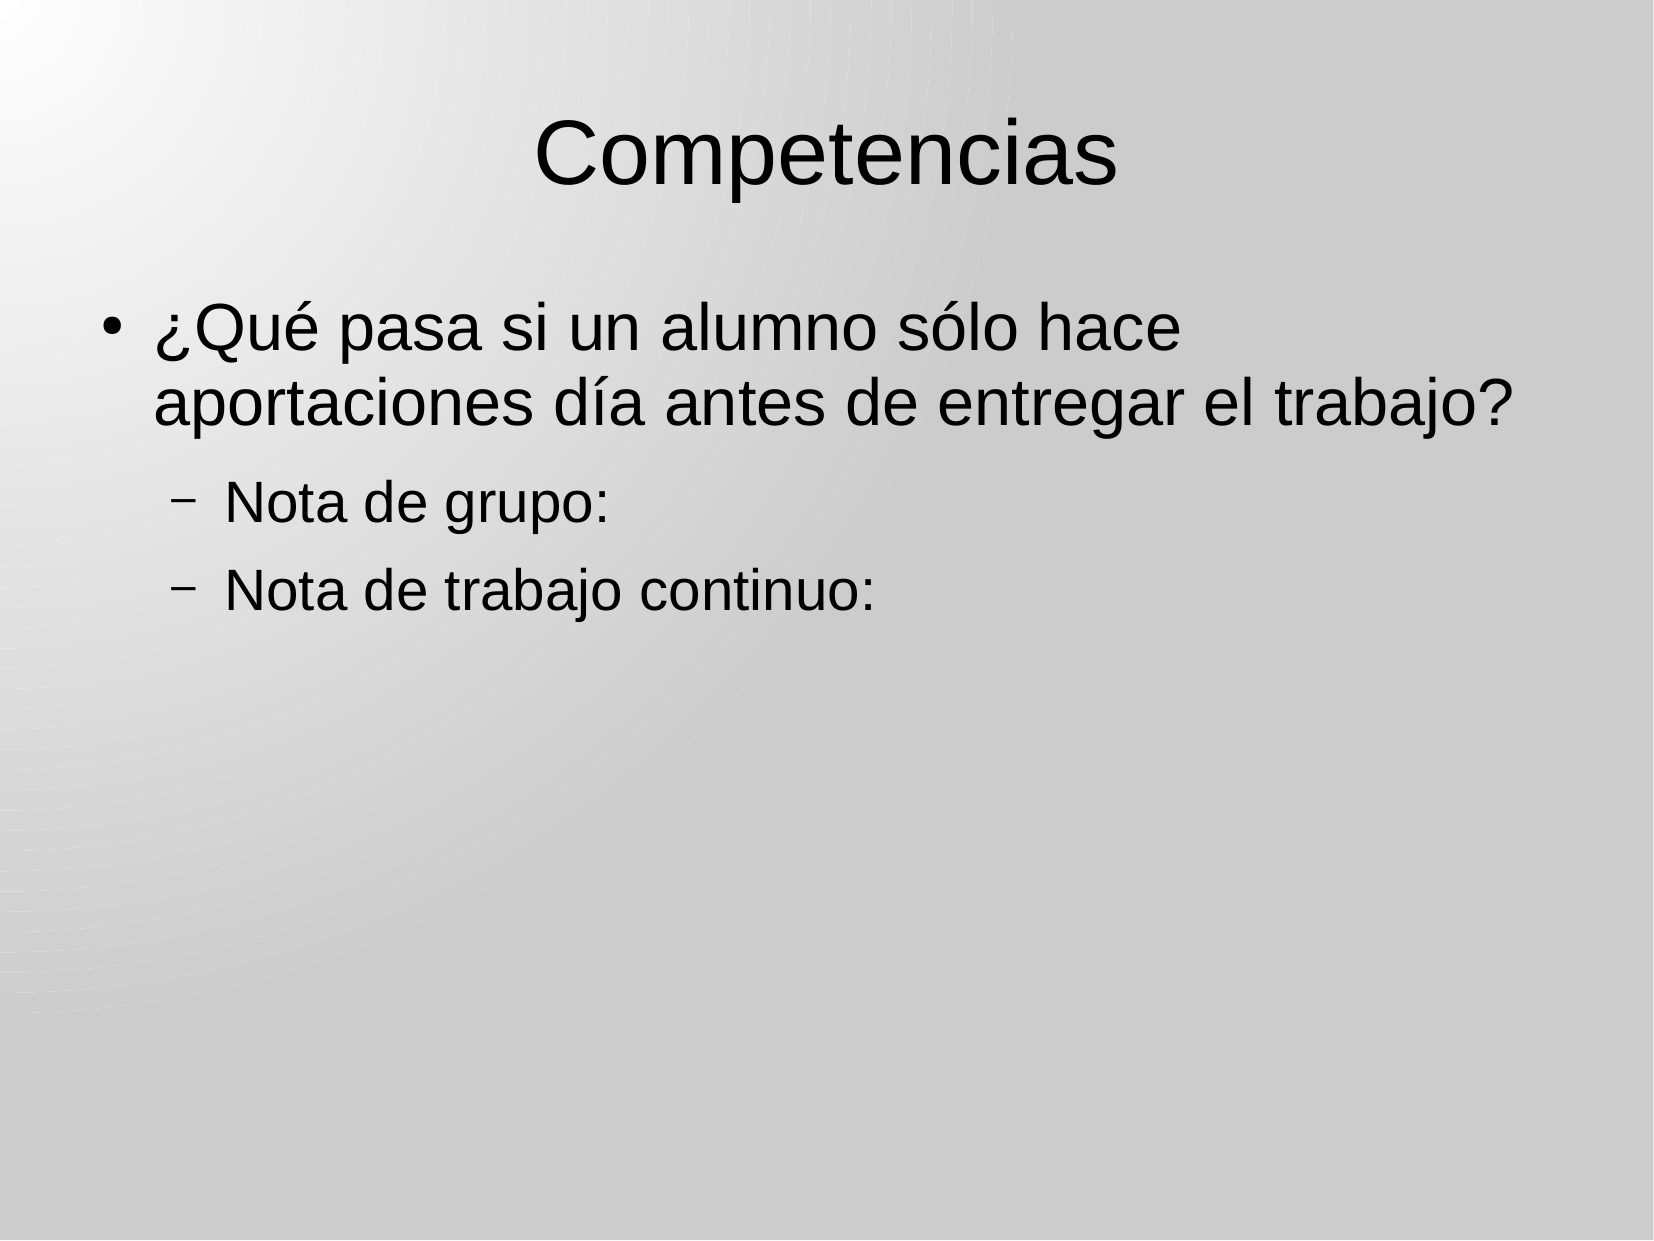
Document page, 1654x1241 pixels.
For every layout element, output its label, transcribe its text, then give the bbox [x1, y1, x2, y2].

title Competencias [82, 49, 1571, 257]
list ¿Qué pasa si un alumno sólo hace aportaciones día antes de entregar el trabajo? Nota de grupo: Nota de trabajo continuo: [82, 290, 1538, 1109]
